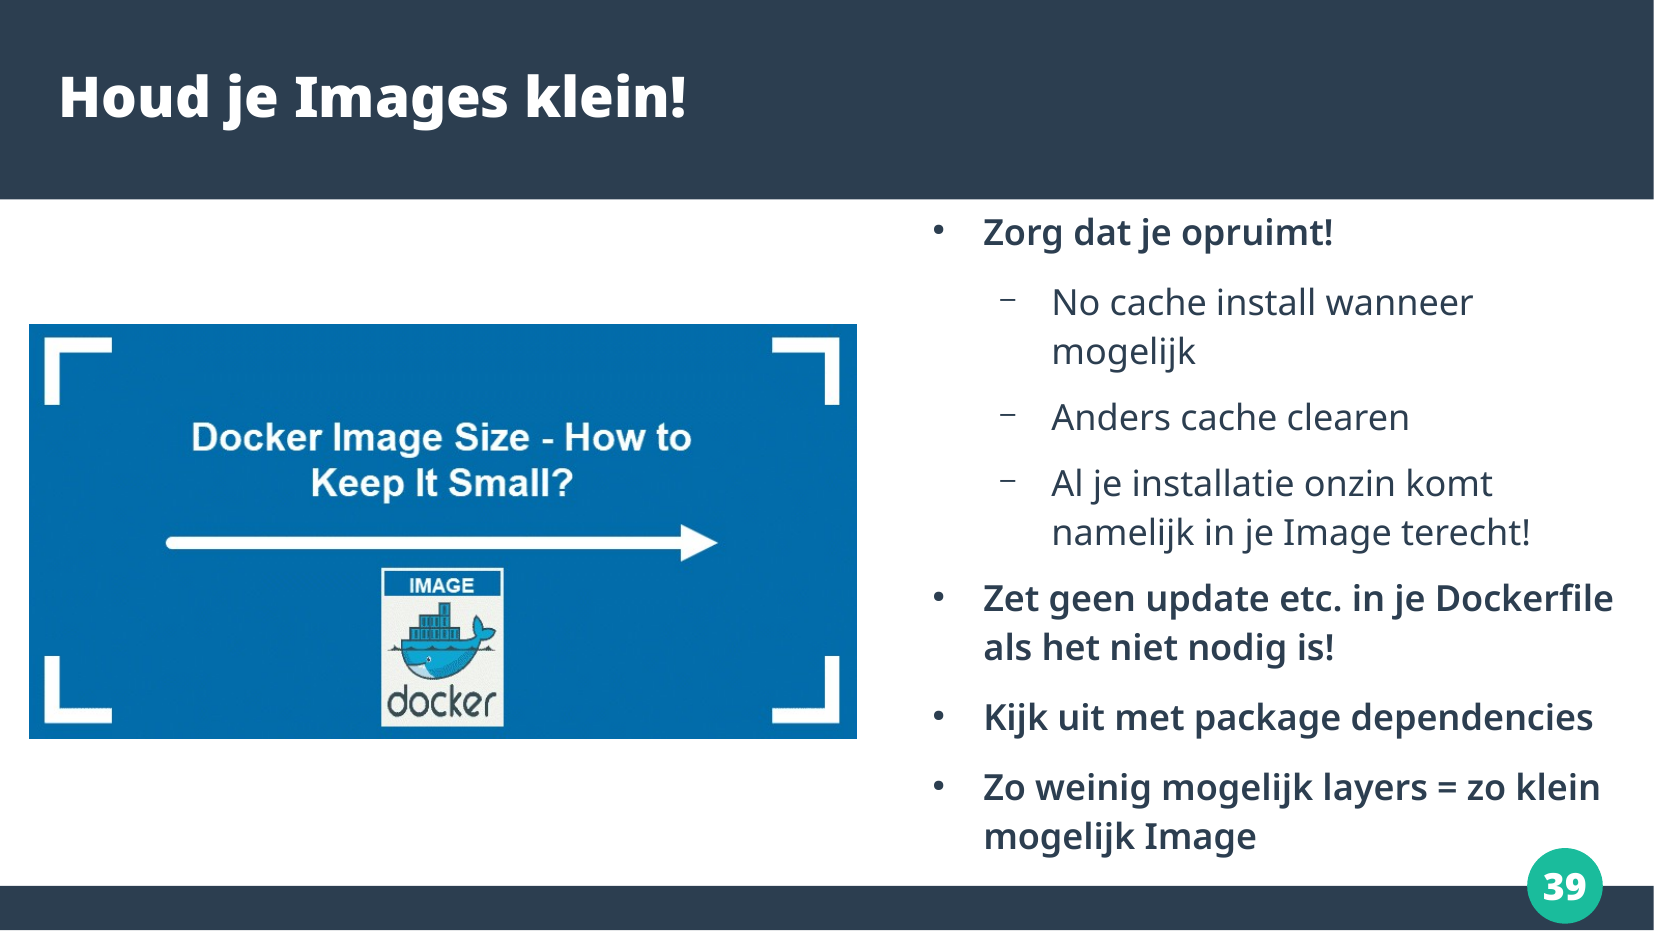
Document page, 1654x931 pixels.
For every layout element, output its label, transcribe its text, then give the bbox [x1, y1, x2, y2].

list Zorg dat je opruimt! No cache install wanneer mogelijk Anders cache clearen Al je installatie onzin komt namelijk in je Image terecht! Zet geen update etc. in je Dockerfile als het niet nodig is! Kijk uit met package dependencies Zo weinig mogelijk layers = zo klein mogelijk Image [915, 206, 1625, 864]
title Houd je Images klein! [59, 37, 1595, 156]
picture [29, 324, 857, 739]
